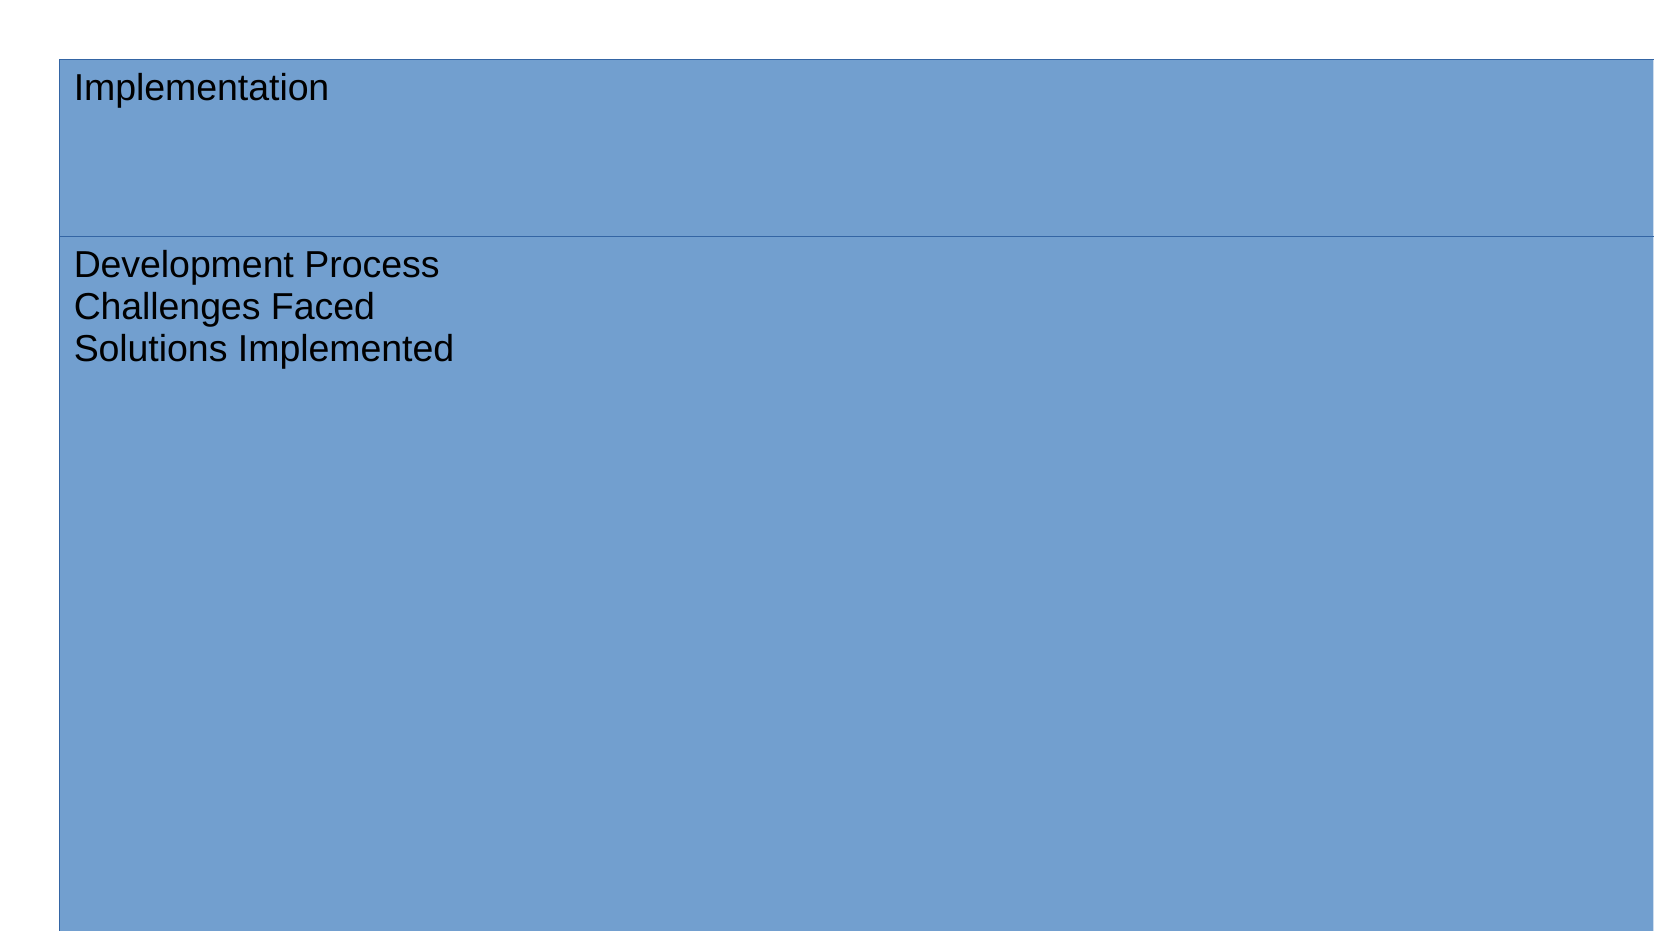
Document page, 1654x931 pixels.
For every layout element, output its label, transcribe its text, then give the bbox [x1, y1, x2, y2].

text_box Development Process Challenges Faced Solutions Implemented [59, 236, 1654, 931]
text_box Implementation [59, 59, 1654, 236]
